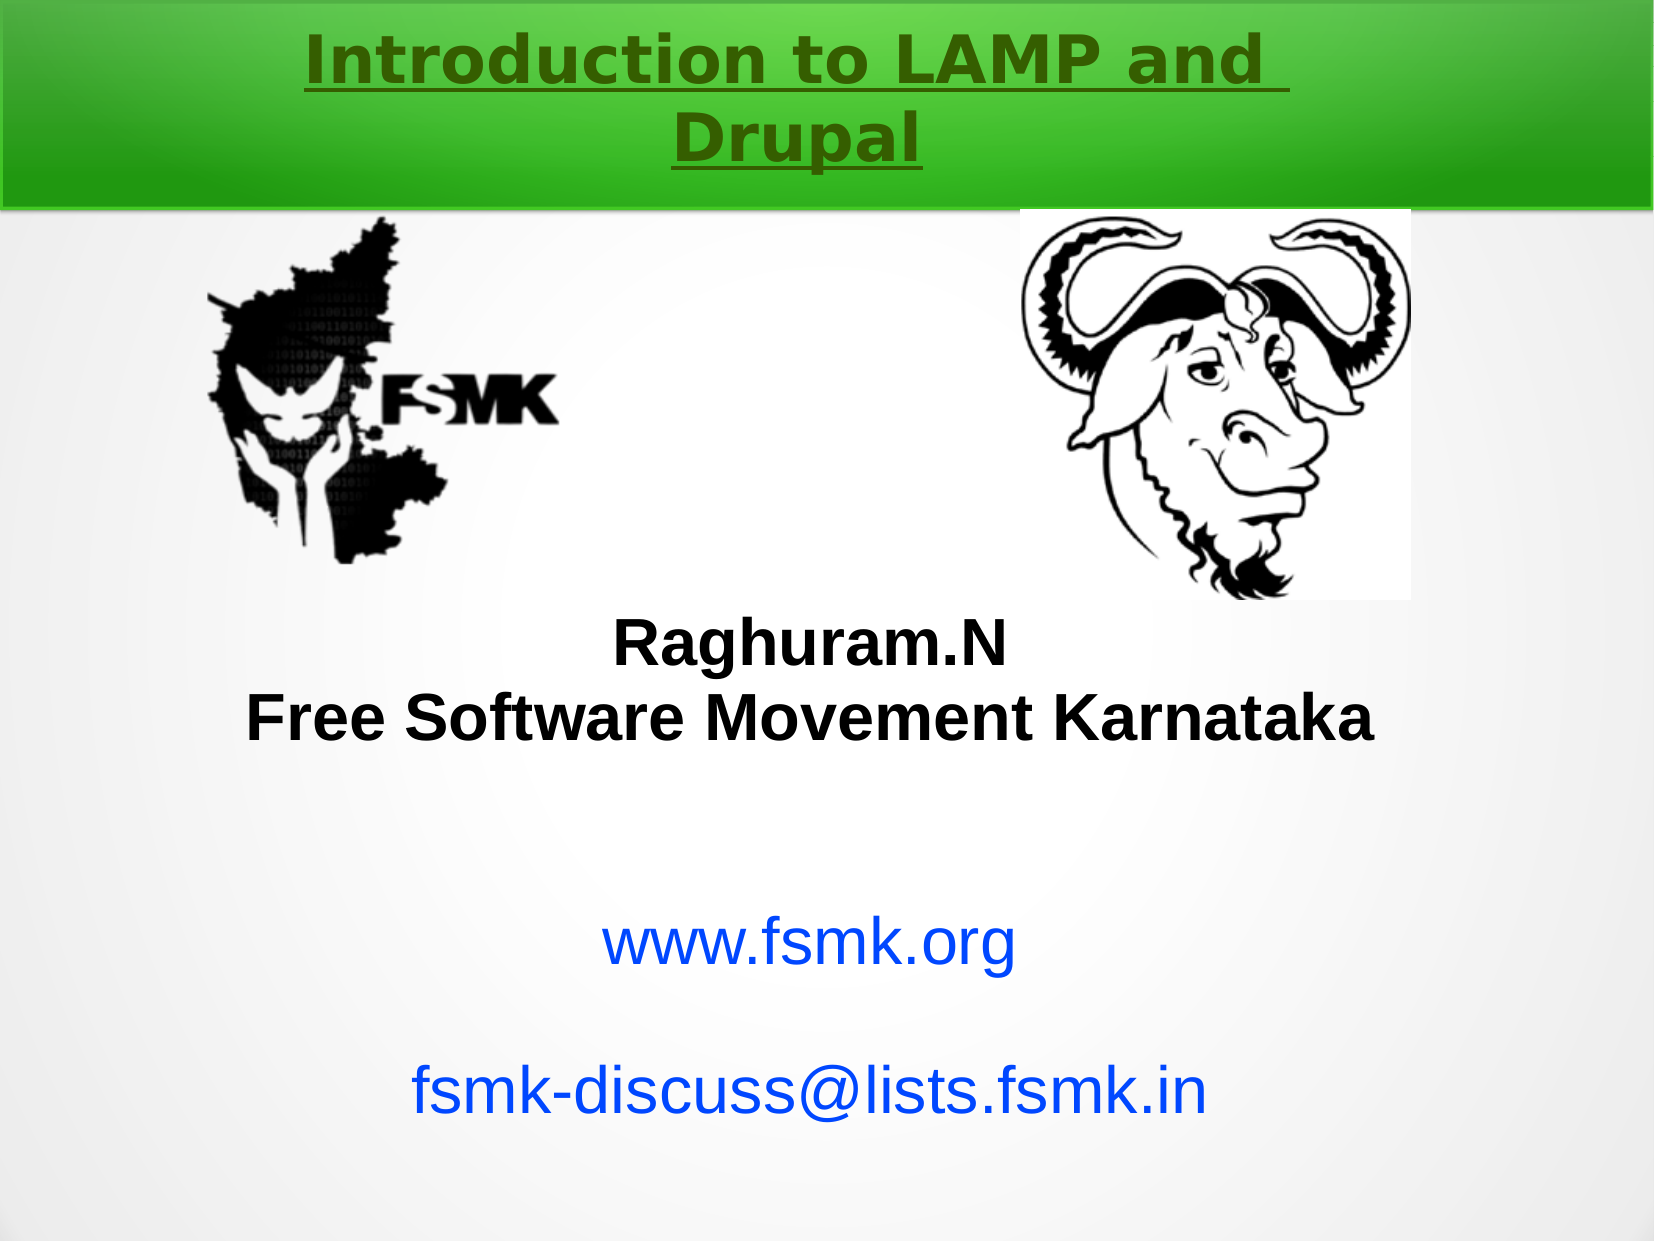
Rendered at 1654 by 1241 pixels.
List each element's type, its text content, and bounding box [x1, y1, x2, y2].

title Introduction to LAMP and Drupal [53, 0, 1542, 204]
picture [1020, 209, 1411, 601]
subtitle Raghuram.N Free Software Movement Karnataka www.fsmk.org fsmk-discuss@lists.fsmk.in [82, 544, 1538, 1241]
picture [181, 194, 586, 586]
